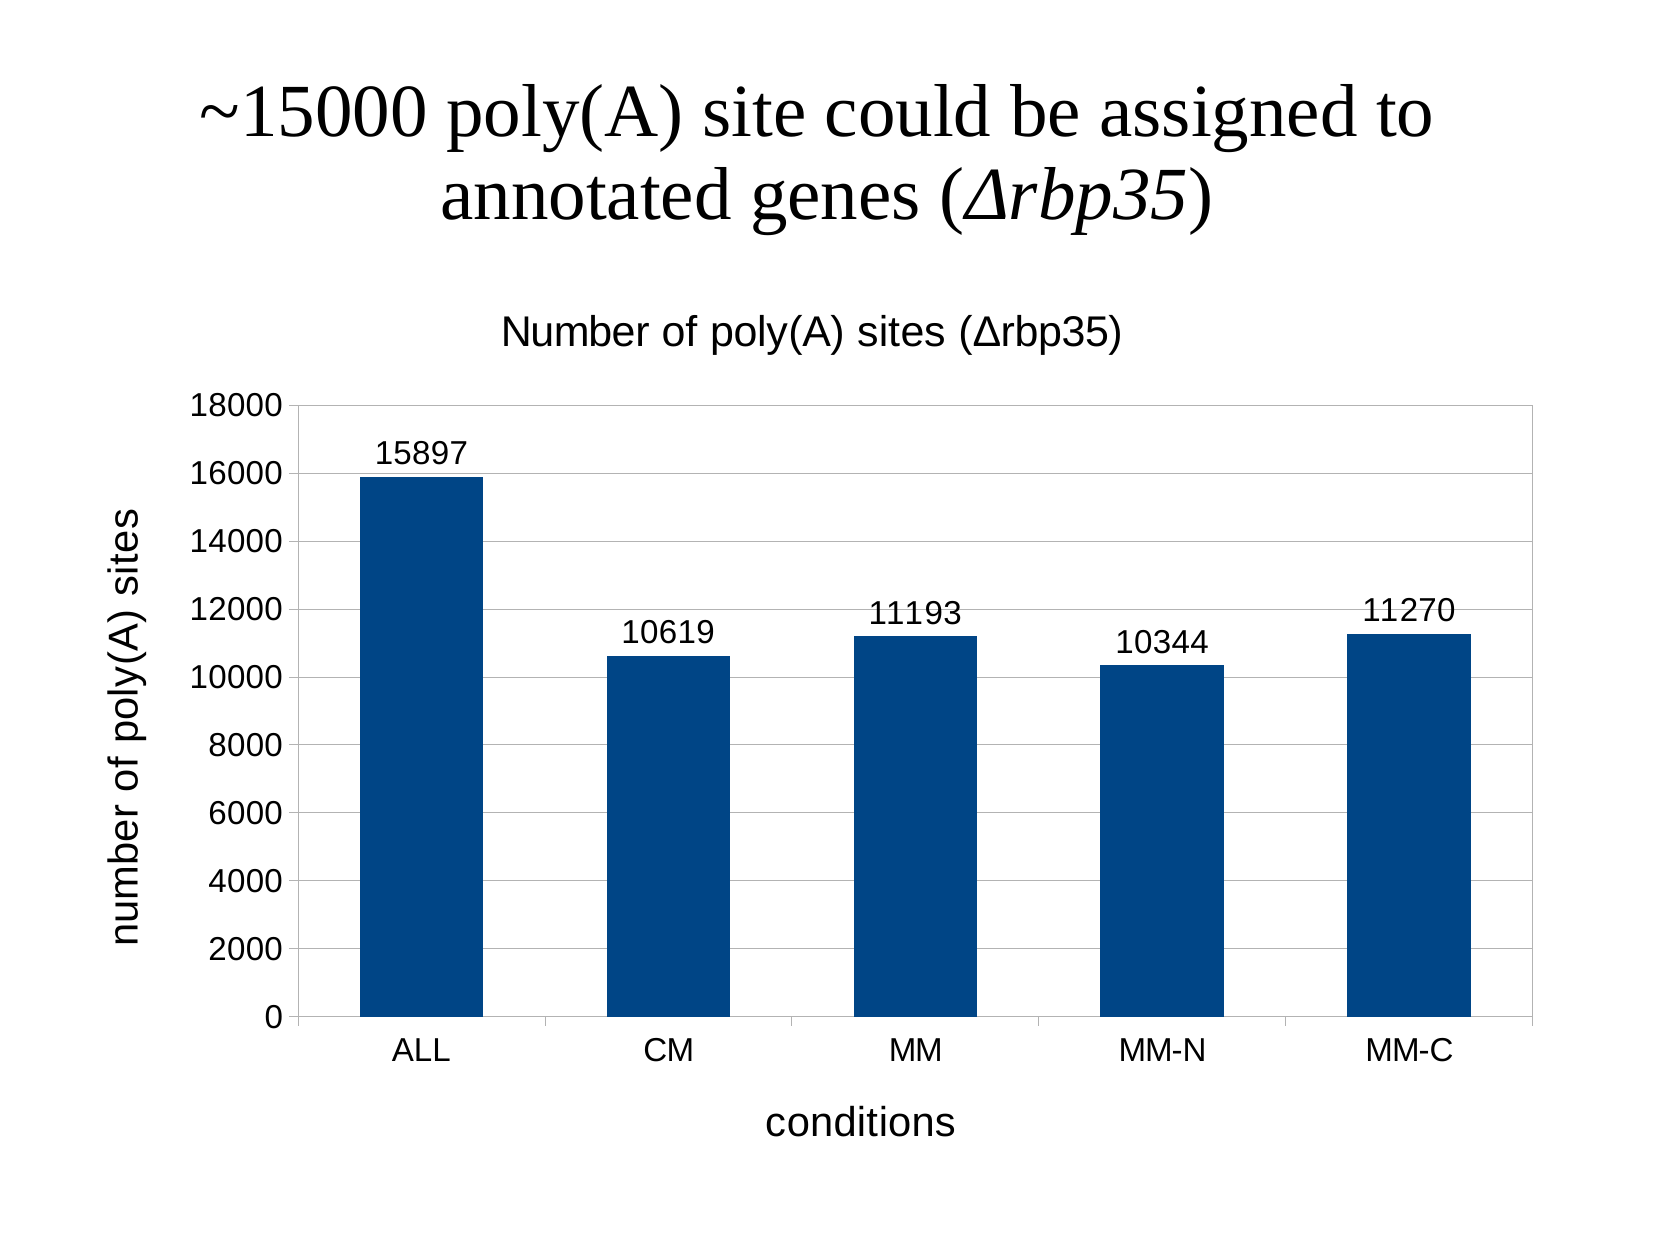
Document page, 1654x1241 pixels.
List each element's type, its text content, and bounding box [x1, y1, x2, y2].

title ~15000 poly(A) site could be assigned to annotated genes (Δrbp35) [82, 49, 1571, 257]
chart [61, 270, 1563, 1183]
